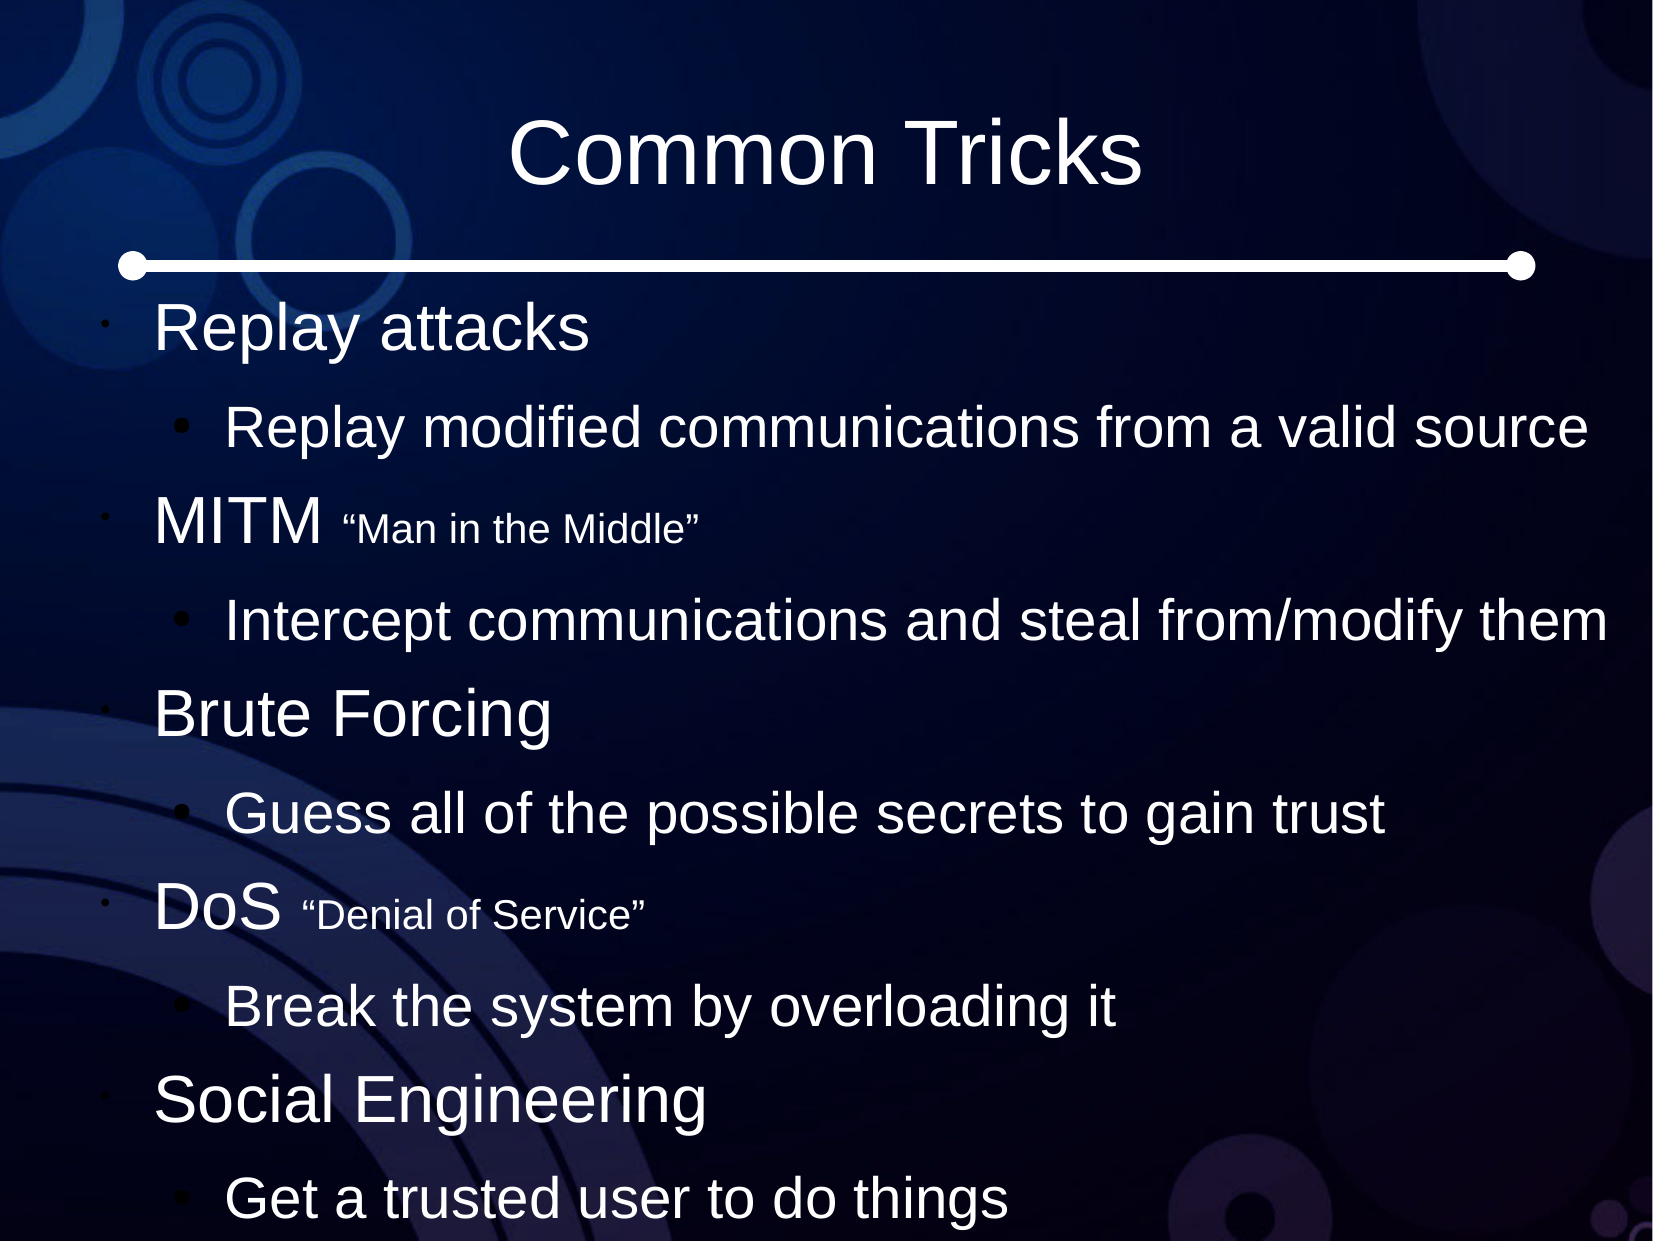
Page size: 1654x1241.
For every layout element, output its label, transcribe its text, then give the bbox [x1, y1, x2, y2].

picture [0, 0, 1653, 1241]
list Replay attacks Replay modified communications from a valid source MITM “Man in the Middle” Intercept communications and steal from/modify them Brute Forcing Guess all of the possible secrets to gain trust DoS “Denial of Service” Break the system by overloading it Social Engineering Get a trusted user to do things [82, 290, 1625, 1232]
title Common Tricks [82, 56, 1571, 250]
